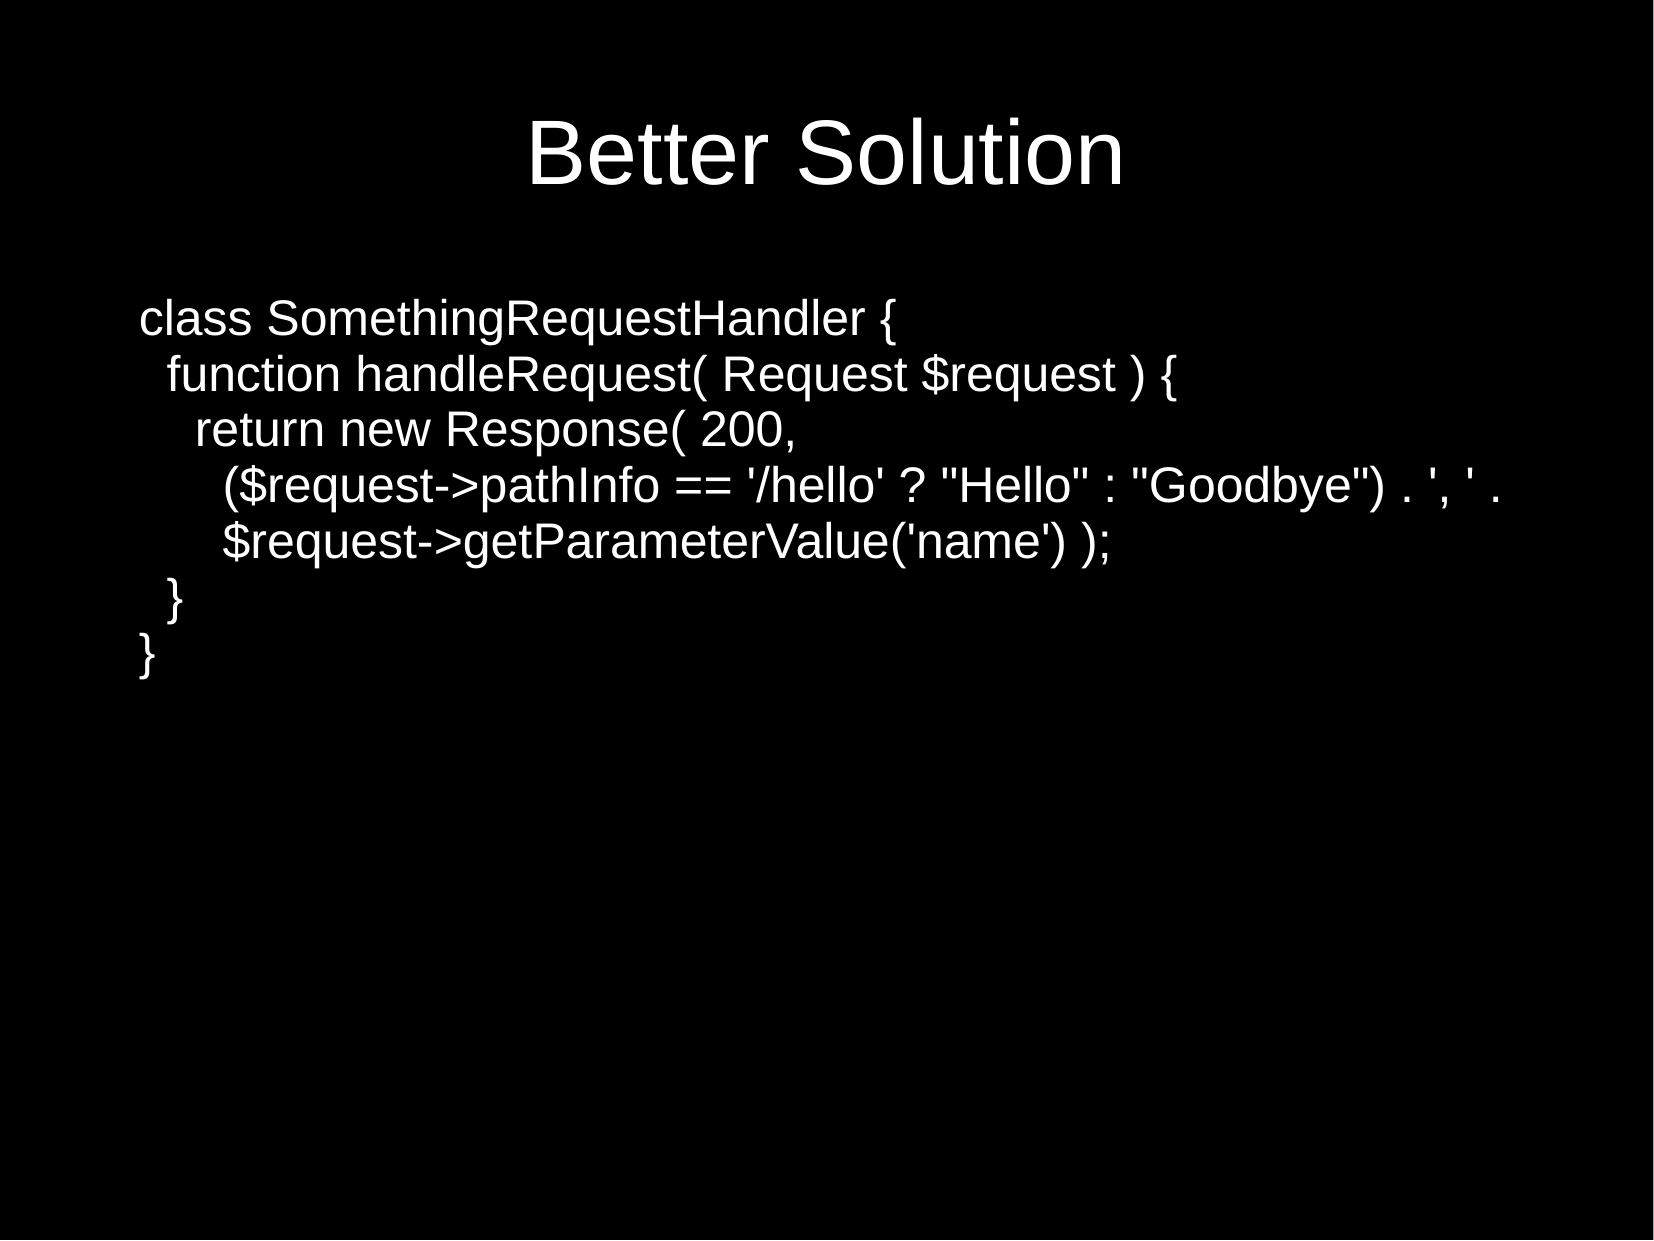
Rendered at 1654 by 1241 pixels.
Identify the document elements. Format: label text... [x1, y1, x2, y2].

title Better Solution [82, 49, 1571, 257]
list class SomethingRequestHandler { function handleRequest( Request $request ) { return new Response( 200, ($request->pathInfo == '/hello' ? "Hello" : "Goodbye") . ', ' . $request->getParameterValue('name') ); } } [82, 290, 1538, 1010]
